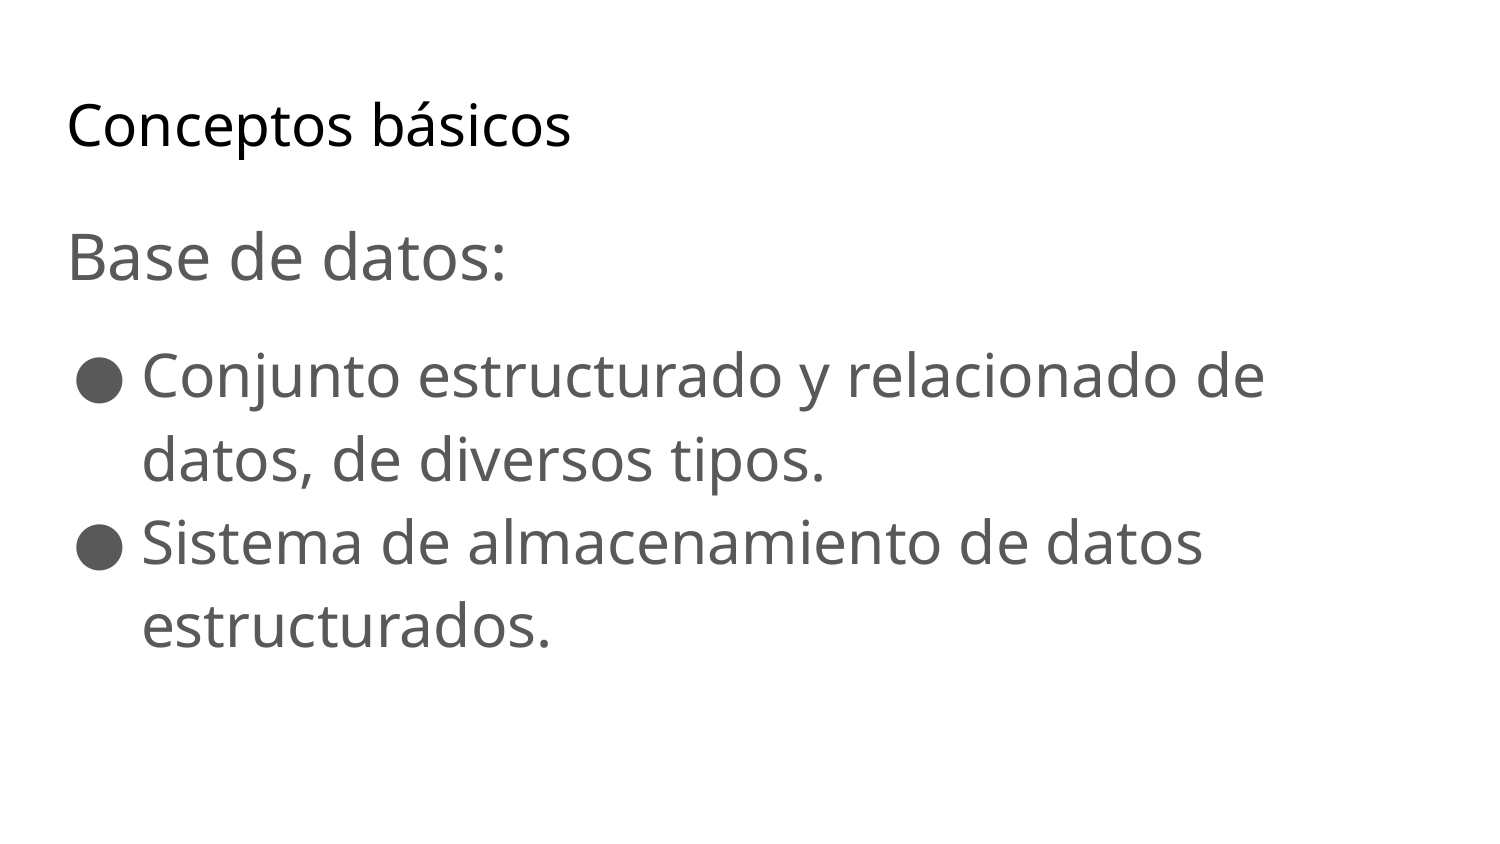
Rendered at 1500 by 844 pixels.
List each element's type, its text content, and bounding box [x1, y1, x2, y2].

title Conceptos básicos [51, 72, 1449, 167]
list Base de datos: Conjunto estructurado y relacionado de datos, de diversos tipos. Sistema de almacenamiento de datos estructurados. [51, 189, 1449, 750]
